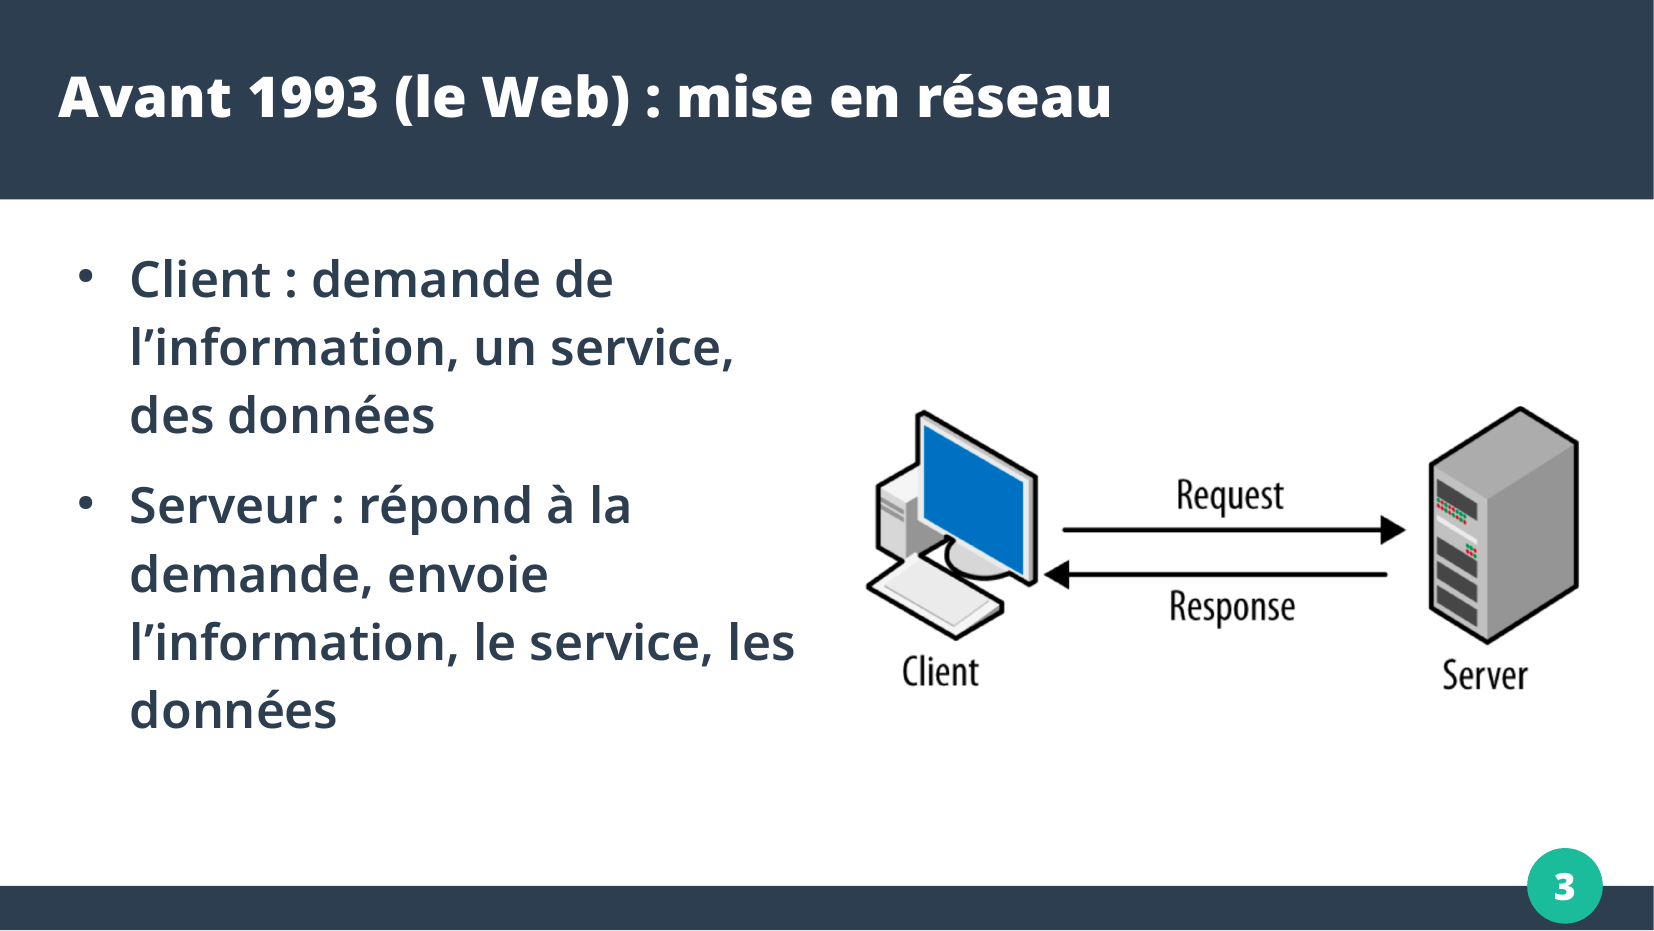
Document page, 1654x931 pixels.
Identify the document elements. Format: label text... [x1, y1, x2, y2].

list Client : demande de l’information, un service, des données Serveur : répond à la demande, envoie l’information, le service, les données [59, 243, 809, 864]
title Avant 1993 (le Web) : mise en réseau [59, 37, 1595, 155]
picture [845, 401, 1595, 706]
